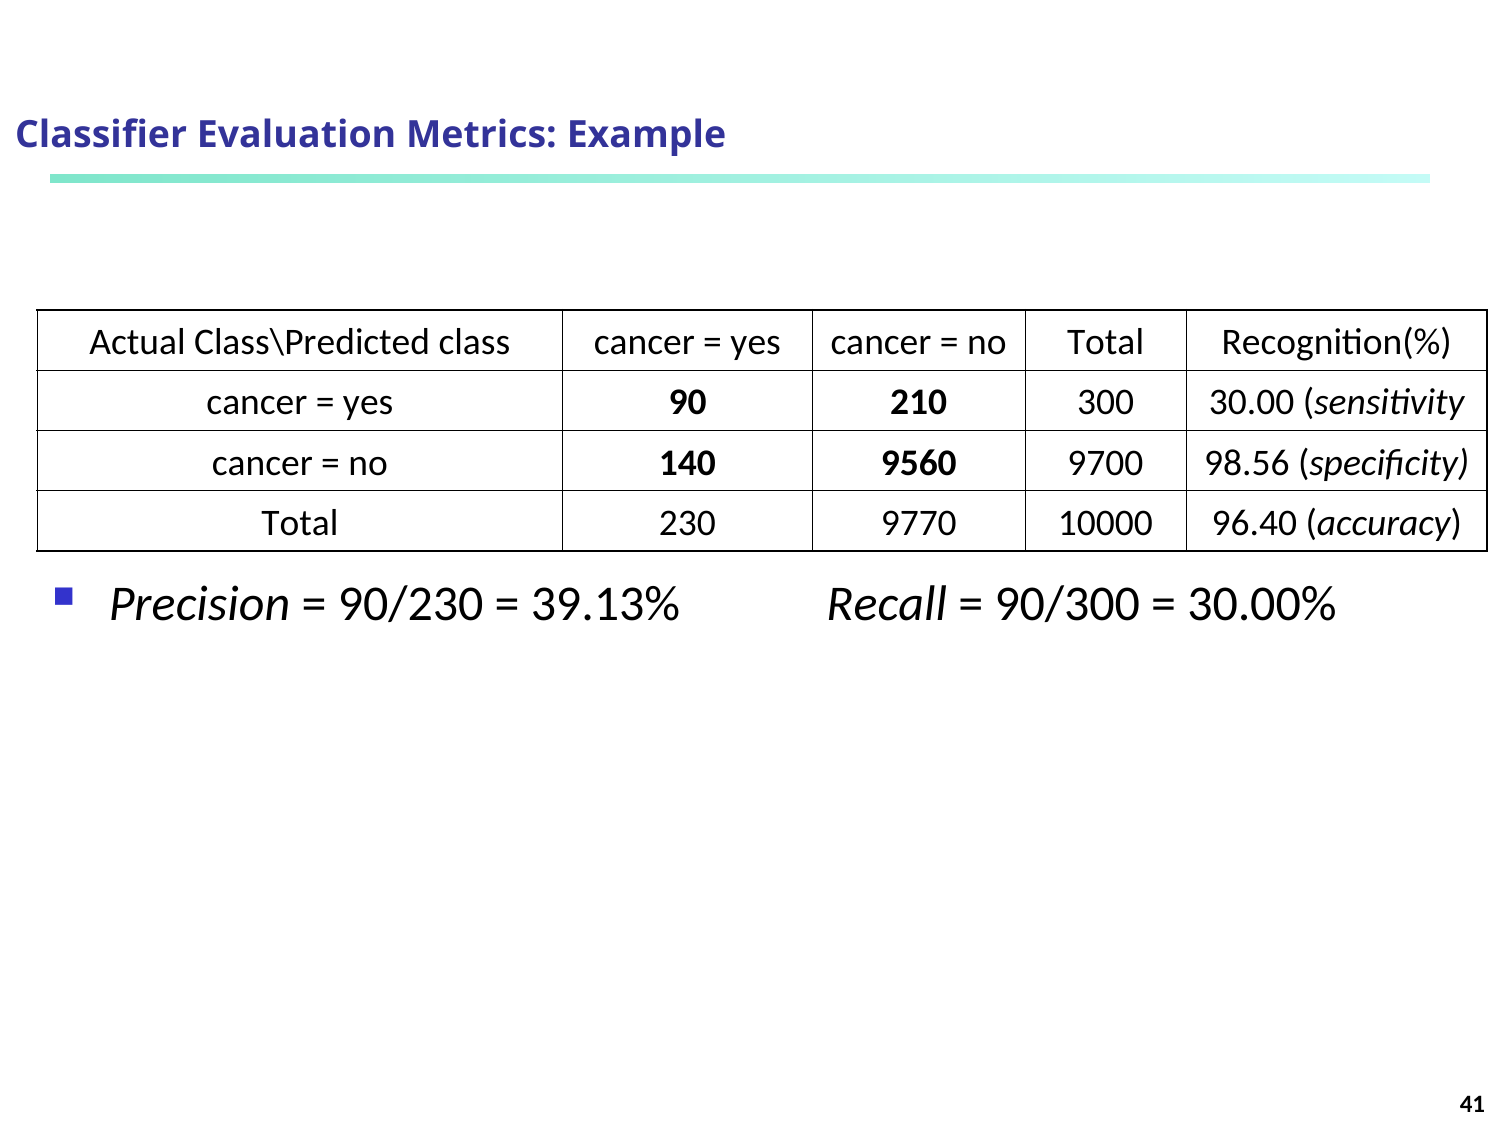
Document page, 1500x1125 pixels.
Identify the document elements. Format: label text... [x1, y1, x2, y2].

table_cell Total [38, 491, 562, 550]
table_cell 300 [1026, 371, 1186, 430]
table_cell 140 [563, 431, 812, 490]
table_header cancer = no [813, 311, 1025, 370]
table_cell 98.56 (specificity) [1187, 431, 1486, 490]
table_cell 9560 [813, 431, 1025, 490]
table_header Actual Class\Predicted class [38, 311, 562, 370]
table_cell 10000 [1026, 491, 1186, 550]
table_cell 96.40 (accuracy) [1187, 491, 1486, 550]
list Precision = 90/230 = 39.13% Recall = 90/300 = 30.00% [37, 562, 1425, 663]
table_cell 9770 [813, 491, 1025, 550]
table_cell 9700 [1026, 431, 1186, 490]
table_cell 210 [813, 371, 1025, 430]
table_cell cancer = yes [38, 371, 562, 430]
table_cell 90 [563, 371, 812, 430]
table_header cancer = yes [563, 311, 812, 370]
table_cell 30.00 (sensitivity [1187, 371, 1486, 430]
table_header Total [1026, 311, 1186, 370]
text_box <number> [1187, 1062, 1500, 1125]
table_cell cancer = no [38, 431, 562, 490]
table_cell 230 [563, 491, 812, 550]
title Classifier Evaluation Metrics: Example [0, 37, 1500, 163]
table_header Recognition(%) [1187, 311, 1486, 370]
